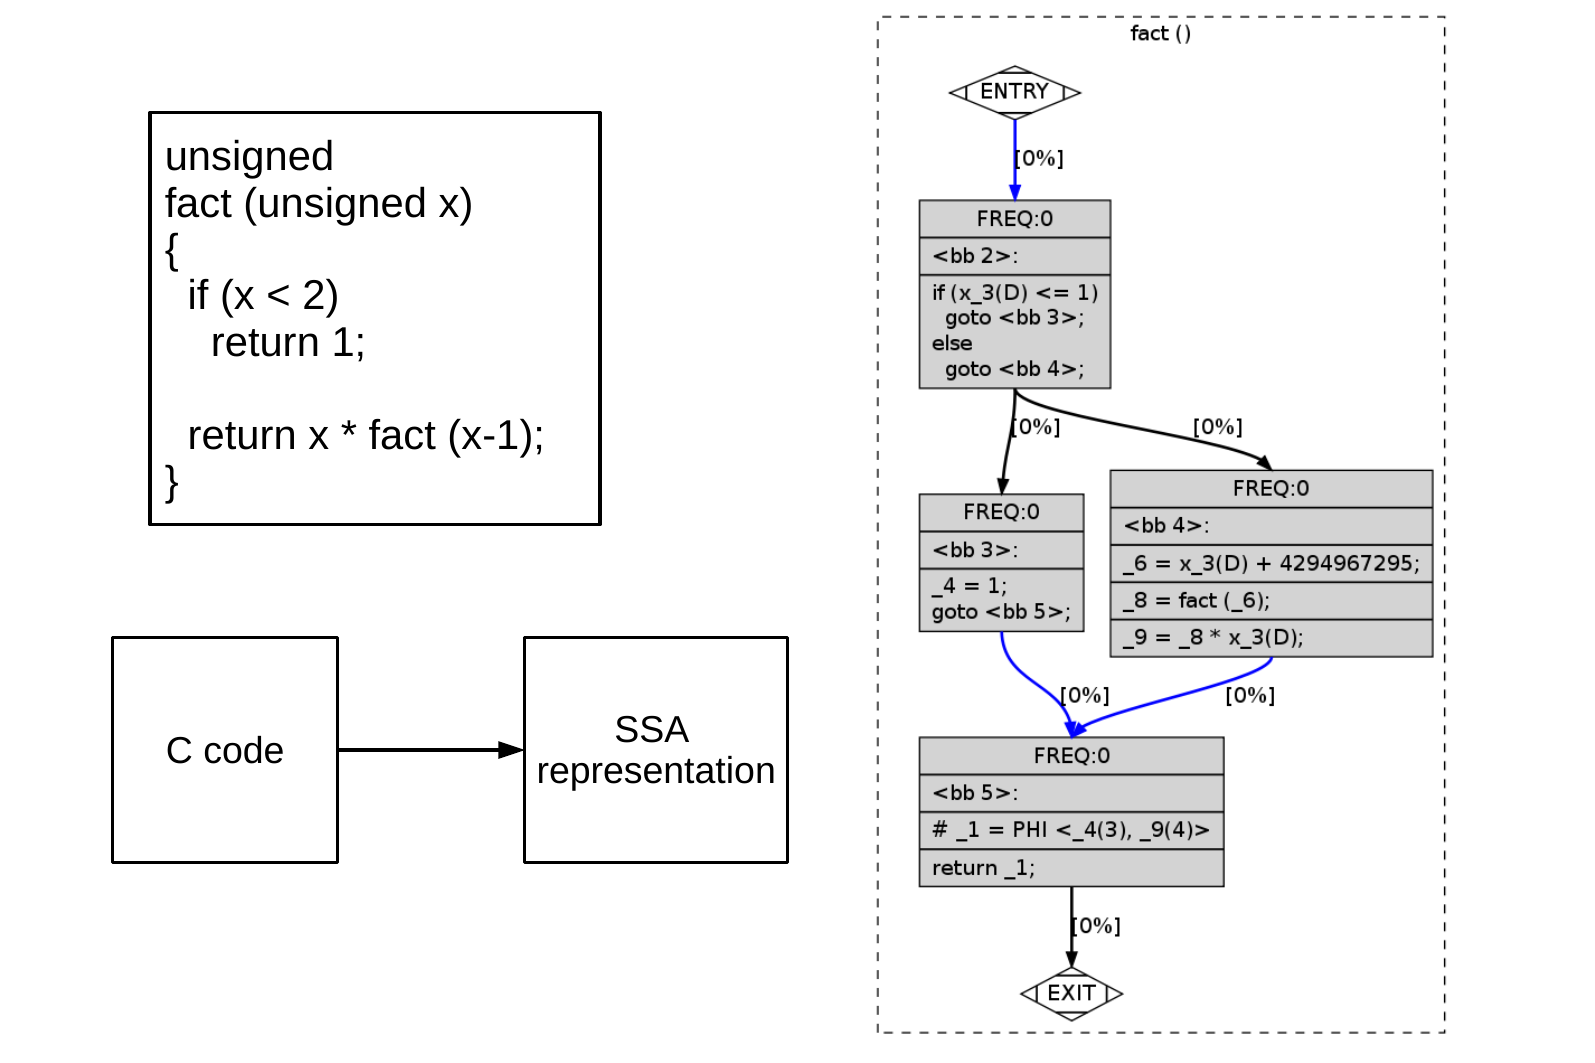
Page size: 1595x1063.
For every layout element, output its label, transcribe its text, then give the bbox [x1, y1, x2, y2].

picture [860, 0, 1463, 1063]
text_box SSA representation [524, 637, 788, 863]
text_box C code [112, 637, 338, 863]
text_box unsigned fact (unsigned x) { if (x < 2) return 1; return x * fact (x-1); } [150, 112, 601, 525]
